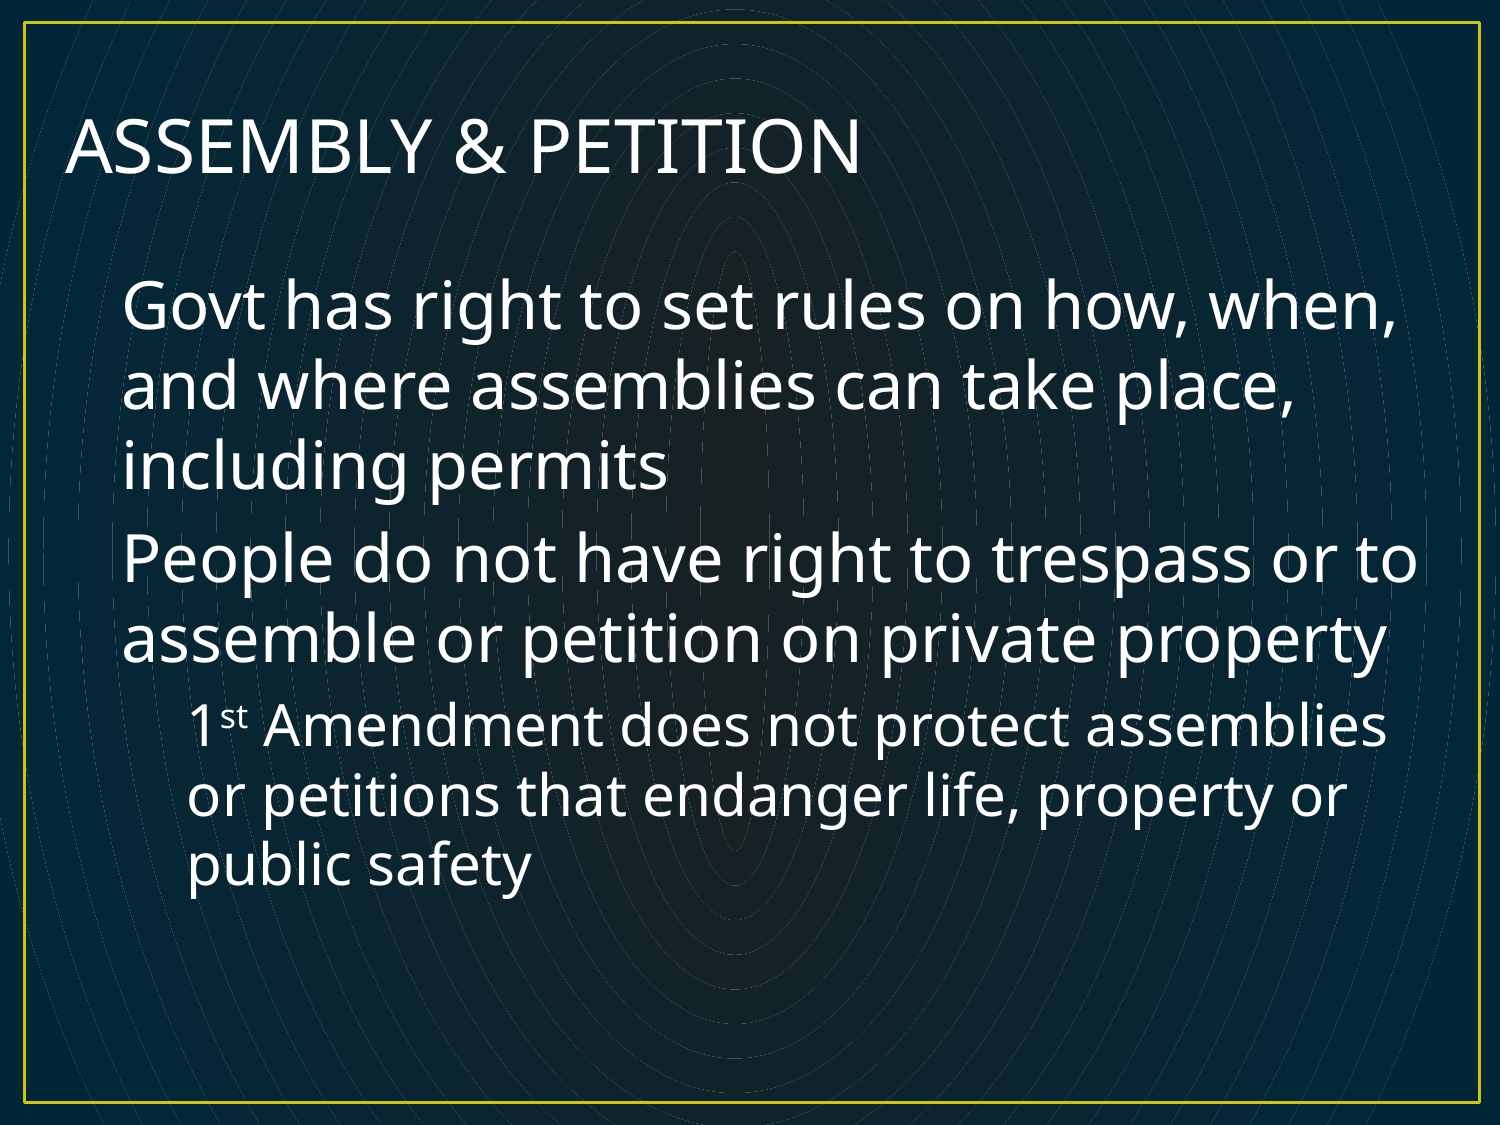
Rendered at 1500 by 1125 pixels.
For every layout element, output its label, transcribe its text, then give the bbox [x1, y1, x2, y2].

list Govt has right to set rules on how, when, and where assemblies can take place, including permits People do not have right to trespass or to assemble or petition on private property 1st Amendment does not protect assemblies or petitions that endanger life, property or public safety [49, 254, 1475, 998]
title ASSEMBLY & PETITION [49, 75, 1475, 213]
